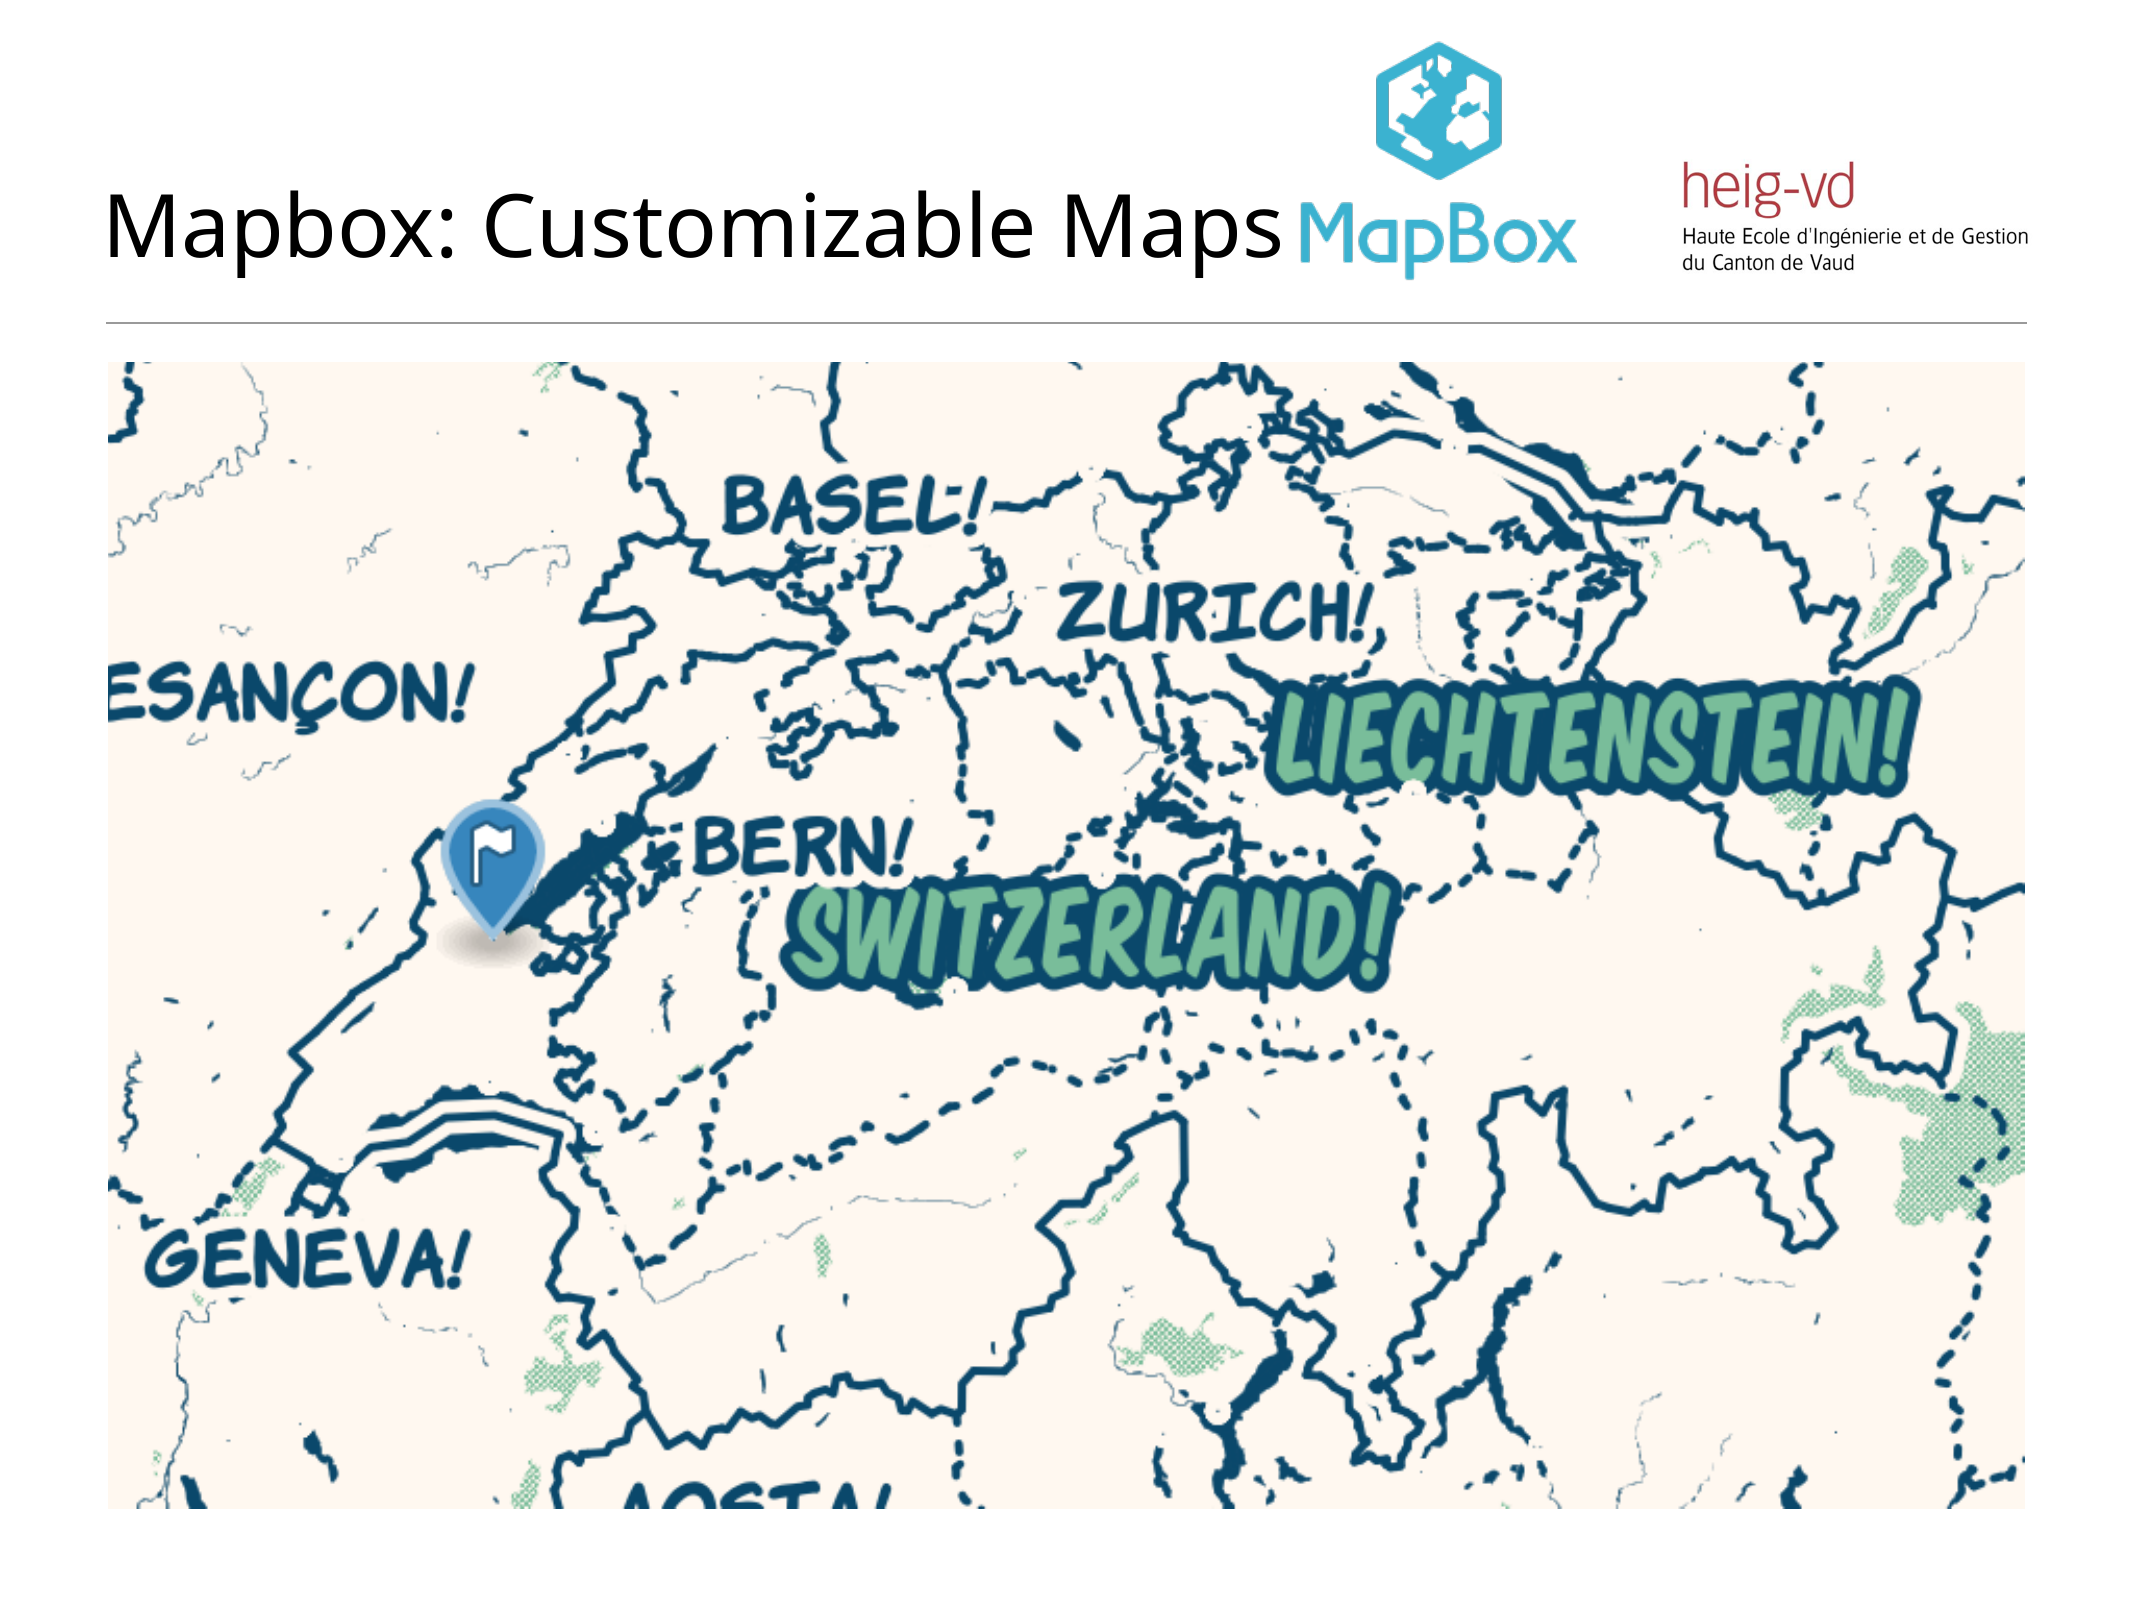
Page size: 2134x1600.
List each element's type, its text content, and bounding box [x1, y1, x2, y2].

title Mapbox: Customizable Maps [1597, 54, 2040, 284]
picture [1276, 8, 1597, 329]
title Mapbox: Customizable Maps [93, 54, 1276, 284]
picture [108, 362, 2025, 1509]
